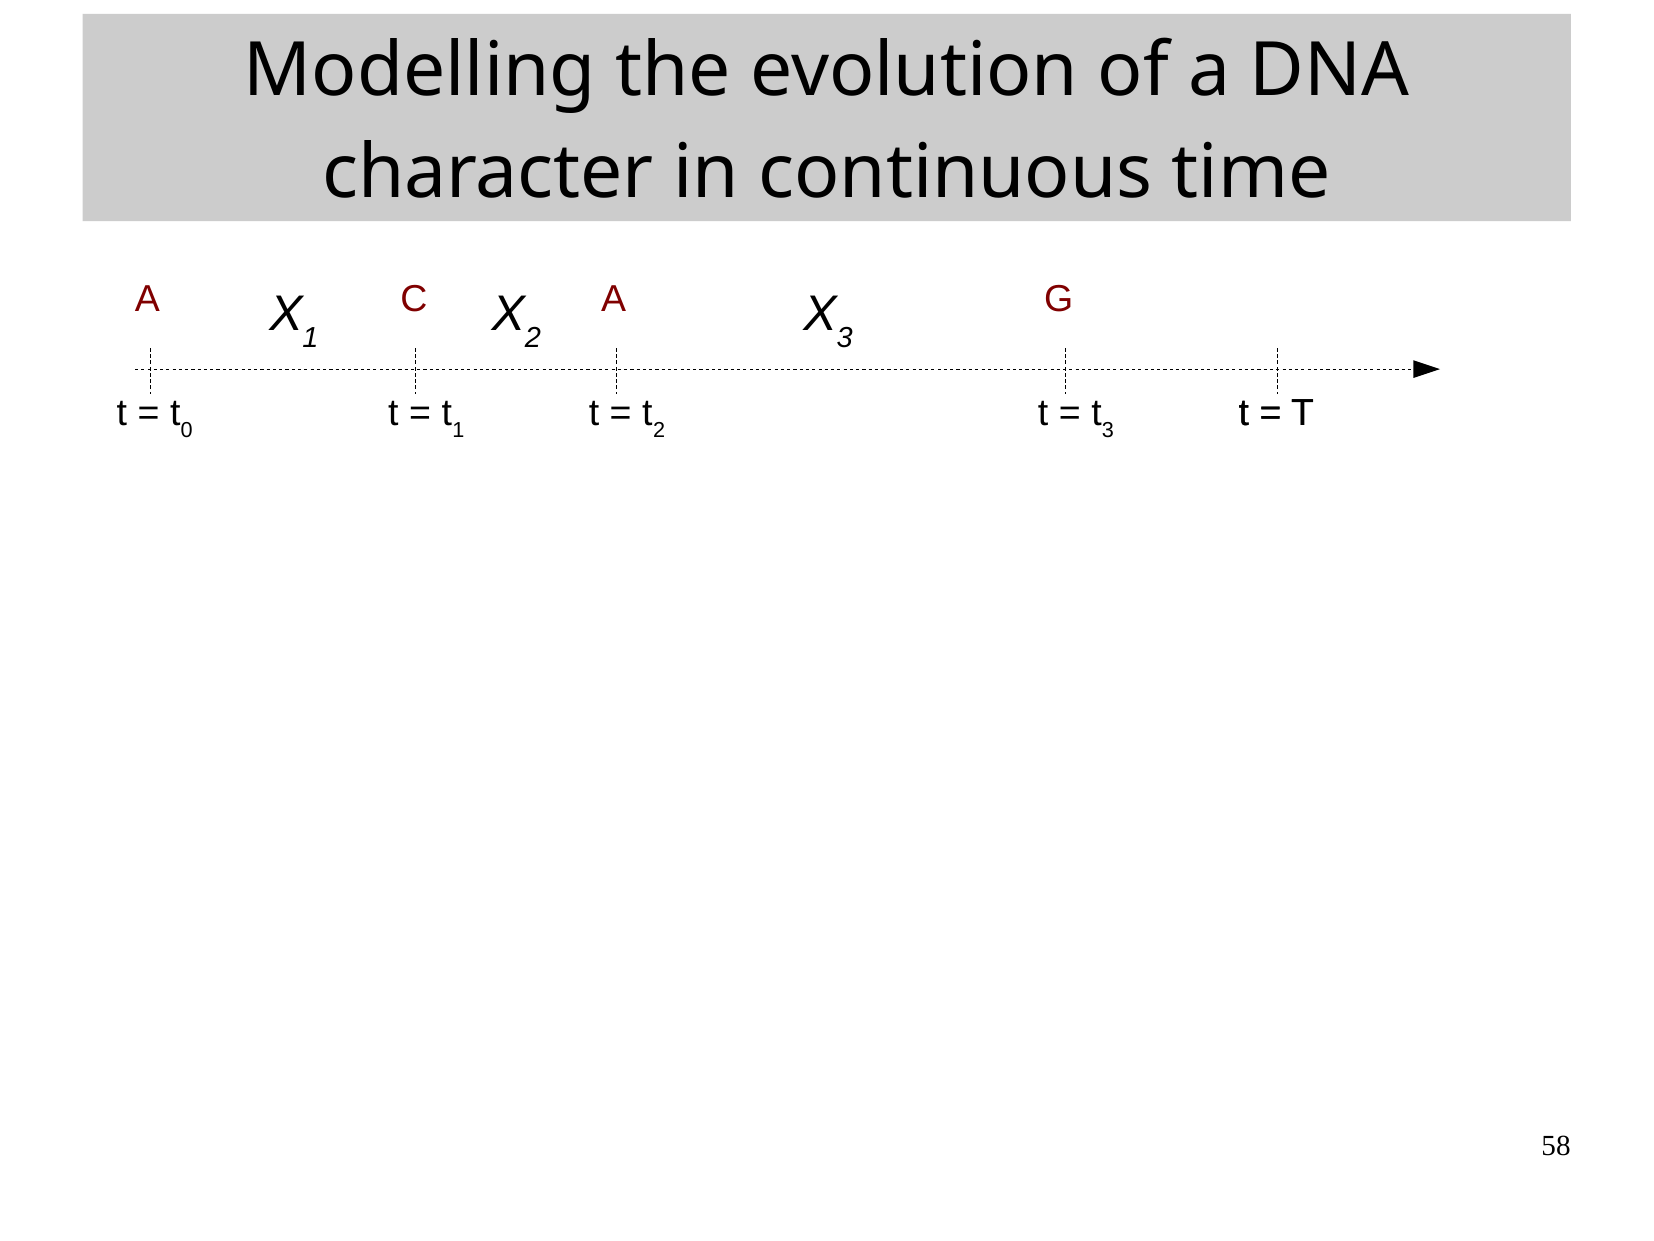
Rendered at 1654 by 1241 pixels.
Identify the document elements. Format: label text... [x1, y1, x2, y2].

text_box t = t2 [574, 384, 683, 450]
text_box X1 [254, 278, 361, 417]
text_box t = t1 [373, 384, 482, 450]
text_box A [586, 270, 647, 327]
text_box t = T [1223, 384, 1333, 441]
text_box X3 [788, 278, 886, 417]
text_box t = t3 [1023, 384, 1132, 450]
text_box C [385, 270, 446, 327]
text_box A [120, 270, 181, 327]
text_box X2 [476, 278, 579, 417]
title Modelling the evolution of a DNA character in continuous time [82, 13, 1571, 222]
text_box t = t0 [101, 384, 211, 450]
text_box G [1029, 270, 1090, 327]
